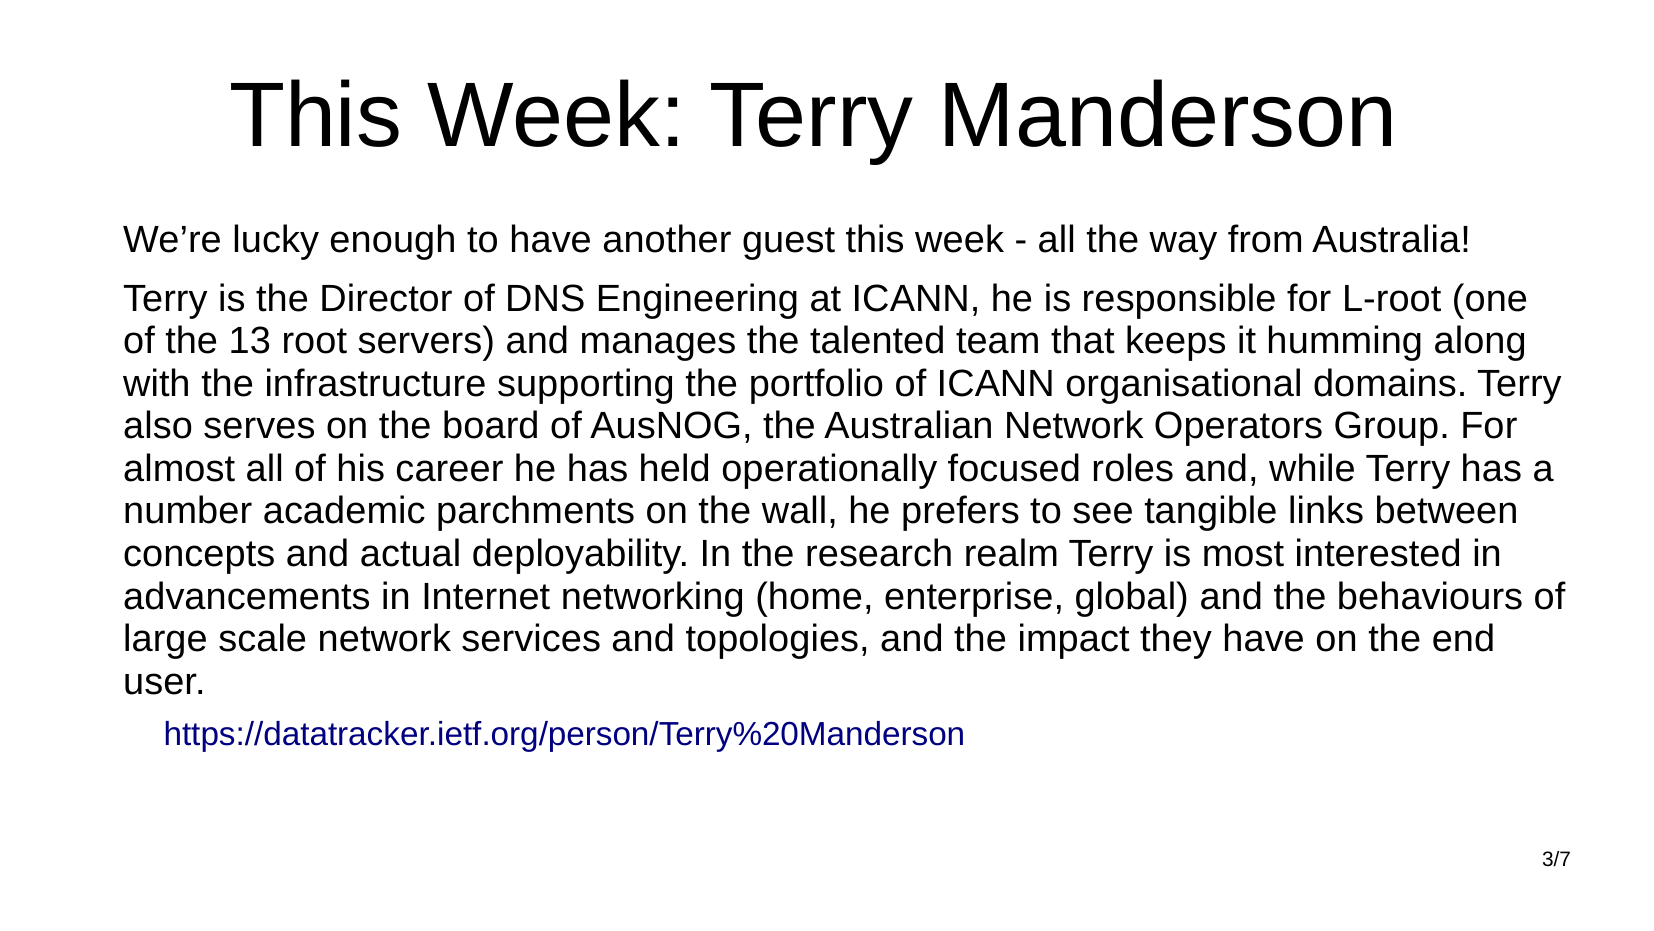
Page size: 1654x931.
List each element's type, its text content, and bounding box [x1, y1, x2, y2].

list We’re lucky enough to have another guest this week - all the way from Australia! Terry is the Director of DNS Engineering at ICANN, he is responsible for L-root (one of the 13 root servers) and manages the talented team that keeps it humming along with the infrastructure supporting the portfolio of ICANN organisational domains. Terry also serves on the board of AusNOG, the Australian Network Operators Group. For almost all of his career he has held operationally focused roles and, while Terry has a number academic parchments on the wall, he prefers to see tangible links between concepts and actual deployability. In the research realm Terry is most interested in advancements in Internet networking (home, enterprise, global) and the behaviours of large scale network services and topologies, and the impact they have on the end user. https://datatracker.ietf.org/person/Terry%20Manderson [82, 217, 1571, 758]
title This Week: Terry Manderson [82, 37, 1571, 193]
